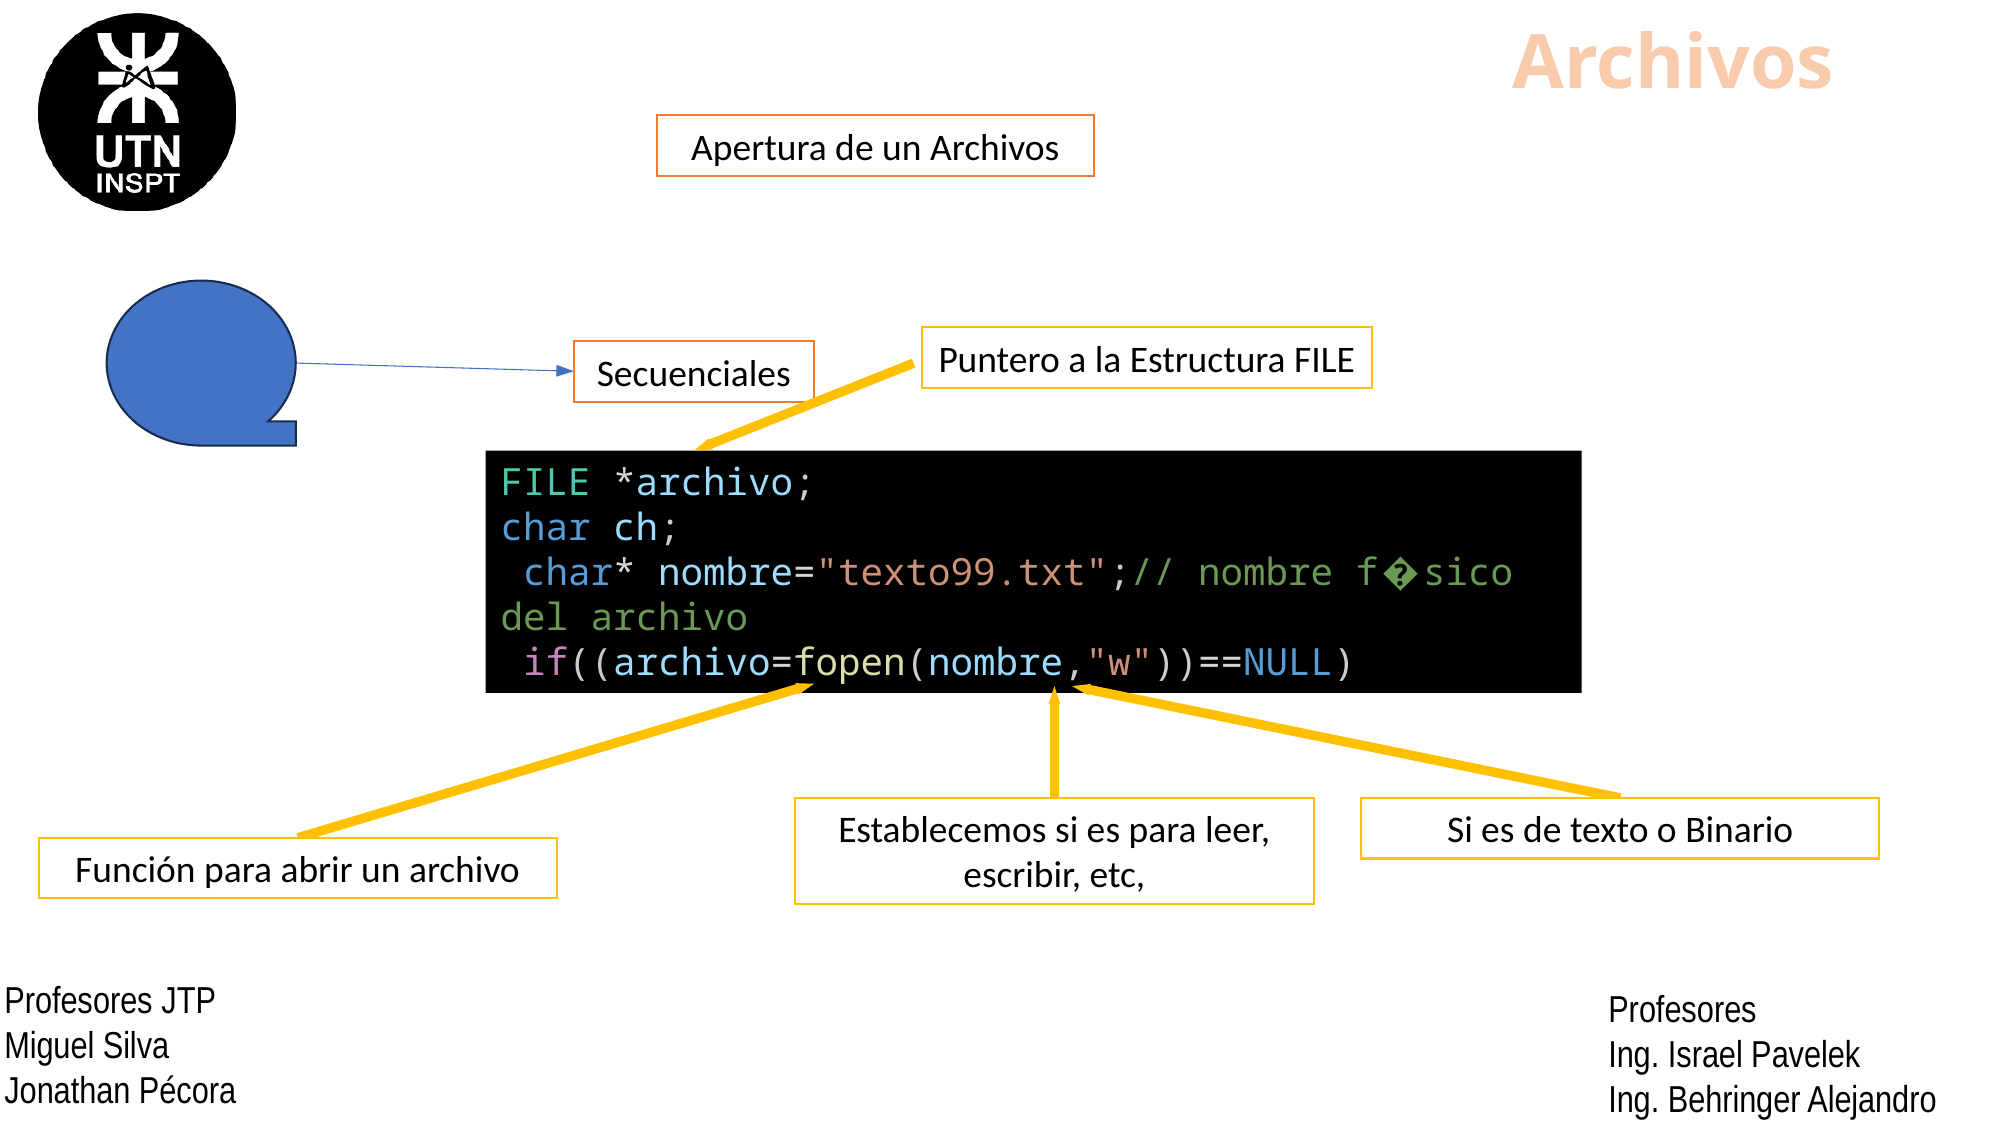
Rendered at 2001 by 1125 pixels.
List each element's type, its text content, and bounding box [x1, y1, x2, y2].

text_box [106, 280, 296, 446]
text_box Archivos [1385, 0, 1962, 112]
text_box Establecemos si es para leer, escribir, etc, [795, 797, 1314, 904]
text_box Puntero a la Estructura FILE [921, 327, 1373, 388]
text_box Función para abrir un archivo [38, 837, 557, 899]
text_box Apertura de un Archivos [657, 115, 1094, 176]
text_box FILE *archivo; char ch; char* nombre="texto99.txt";// nombre f�sico del archivo if((archivo=fopen(nombre,"w"))==NULL) [485, 450, 1582, 693]
text_box Profesores Ing. Israel Pavelek Ing. Behringer Alejandro [1593, 977, 2000, 1125]
text_box Secuenciales [574, 340, 815, 402]
text_box Si es de texto o Binario [1361, 797, 1880, 859]
text_box Profesores JTP Miguel Silva Jonathan Pécora [0, 968, 414, 1120]
picture [38, 13, 236, 211]
